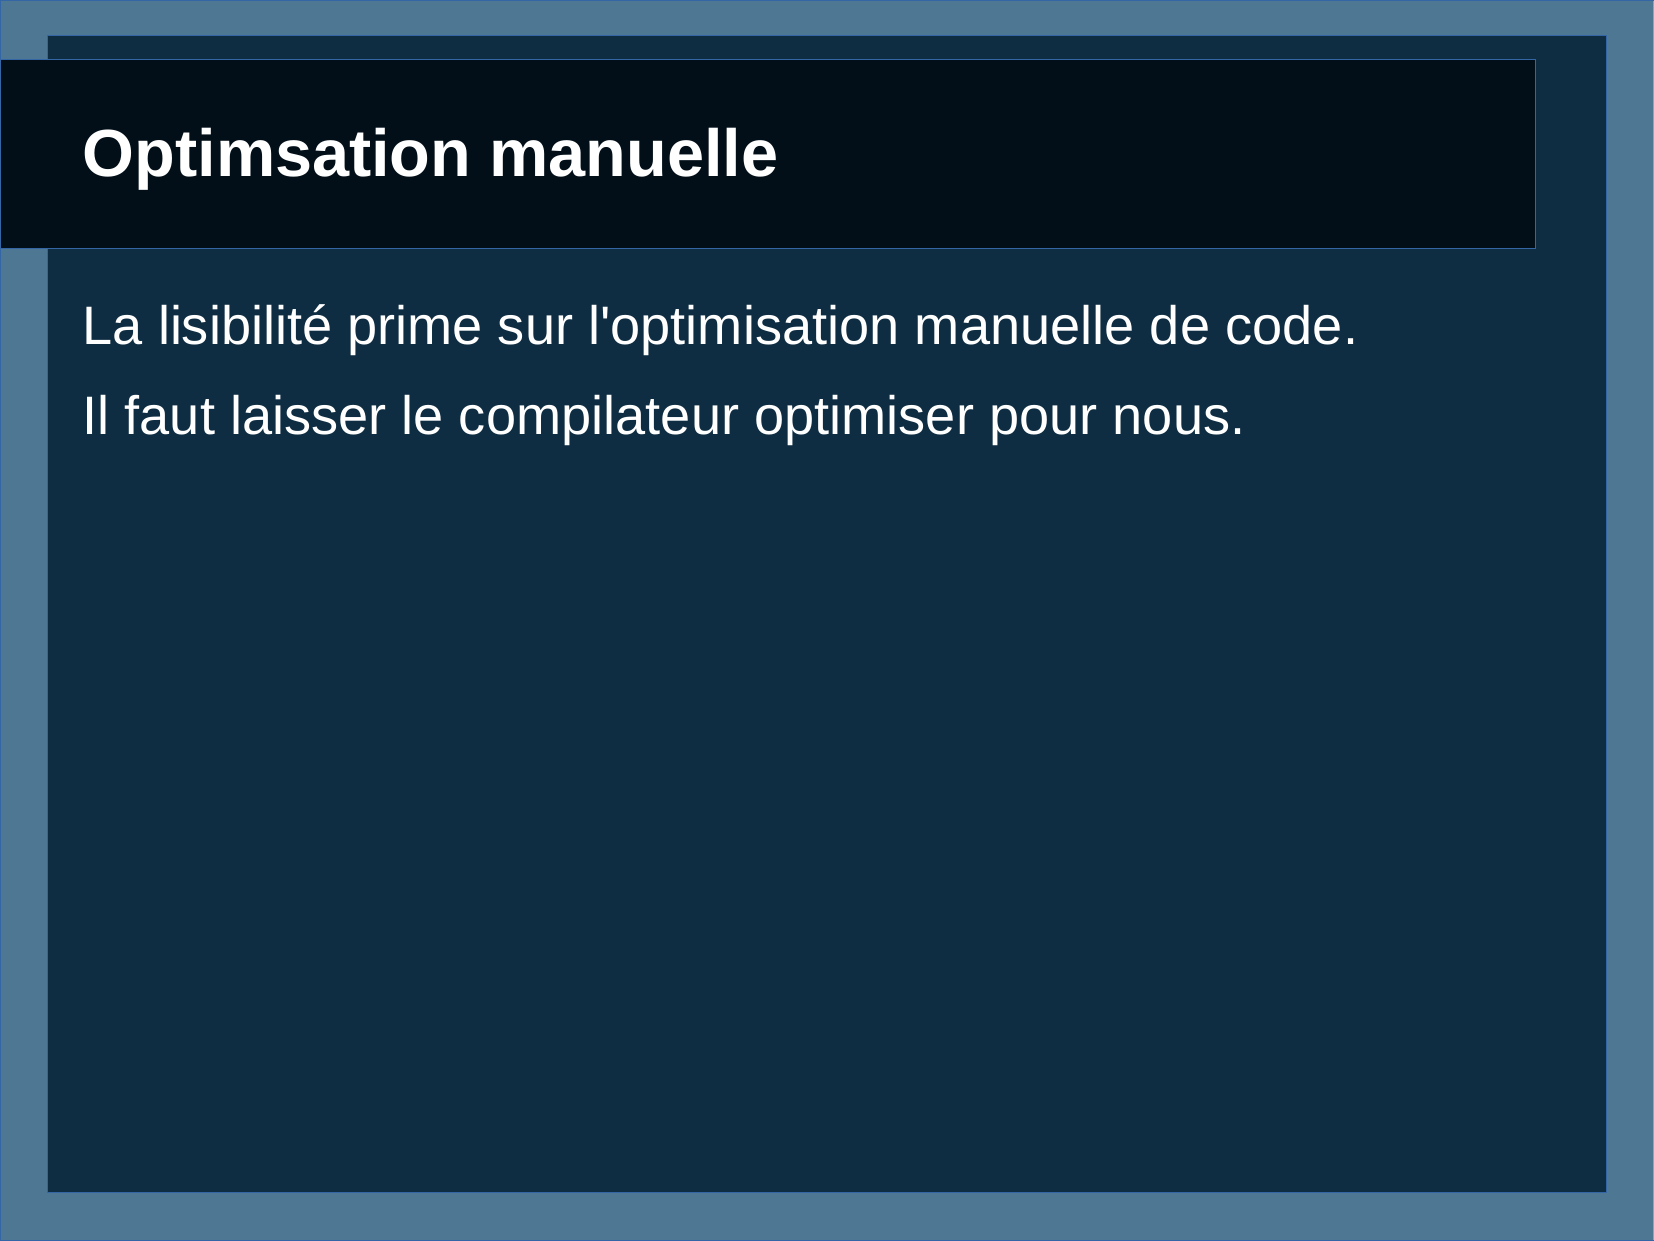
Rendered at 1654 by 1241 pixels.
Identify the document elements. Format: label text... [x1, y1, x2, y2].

title Optimsation manuelle [82, 94, 1264, 213]
list La lisibilité prime sur l'optimisation manuelle de code. Il faut laisser le compilateur optimiser pour nous. [82, 295, 1571, 1015]
